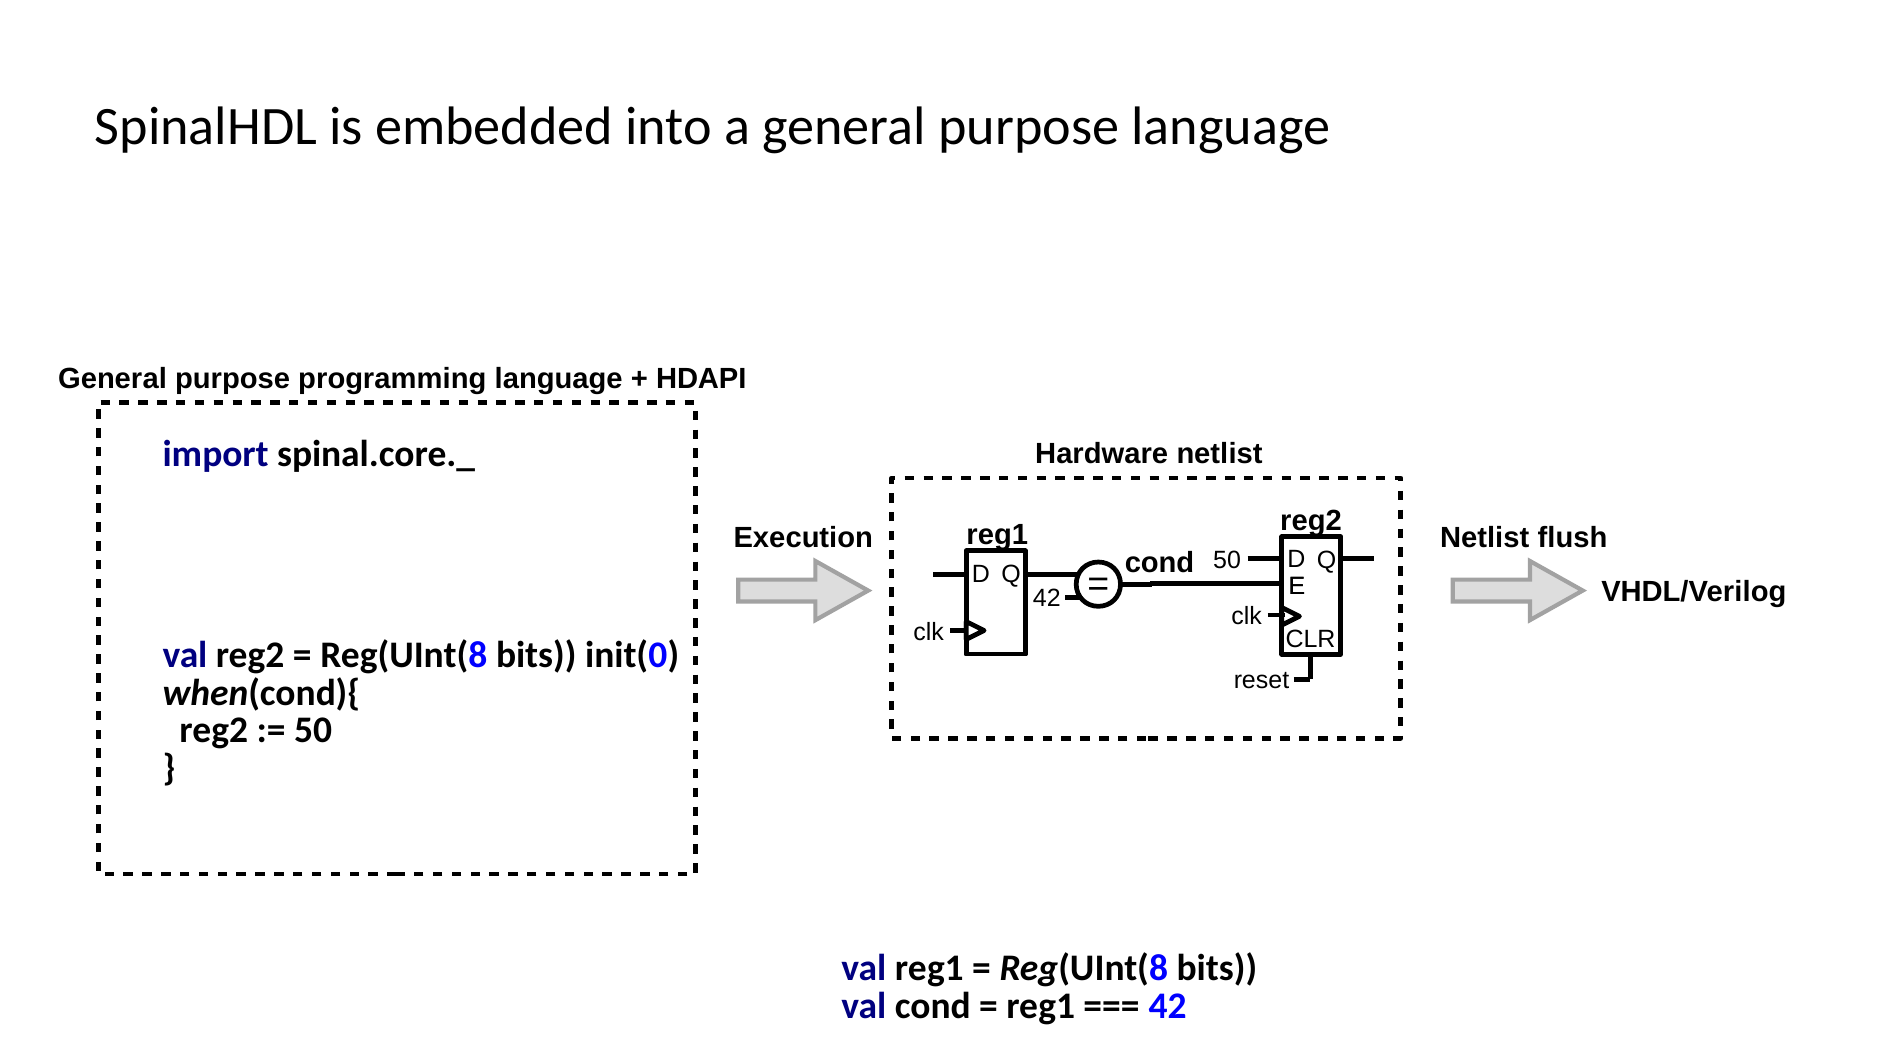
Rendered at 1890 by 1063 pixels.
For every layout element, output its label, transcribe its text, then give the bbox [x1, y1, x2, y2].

text_box Execution [702, 512, 904, 562]
text_box General purpose programming language + HDAPI [42, 353, 763, 403]
text_box [1452, 562, 1583, 621]
text_box VHDL/Verilog [1586, 566, 1802, 616]
text_box Hardware netlist [960, 429, 1338, 478]
text_box import spinal.core._ [147, 431, 547, 533]
title SpinalHDL is embedded into a general purpose language [94, 42, 1796, 220]
picture [890, 495, 1376, 701]
text_box val reg2 = Reg(UInt(8 bits)) init(0) when(cond){ reg2 := 50 } [147, 631, 730, 865]
text_box [738, 562, 869, 621]
text_box Netlist flush [1423, 512, 1625, 562]
text_box val reg1 = Reg(UInt(8 bits)) val cond = reg1 === 42 [826, 944, 1276, 1063]
